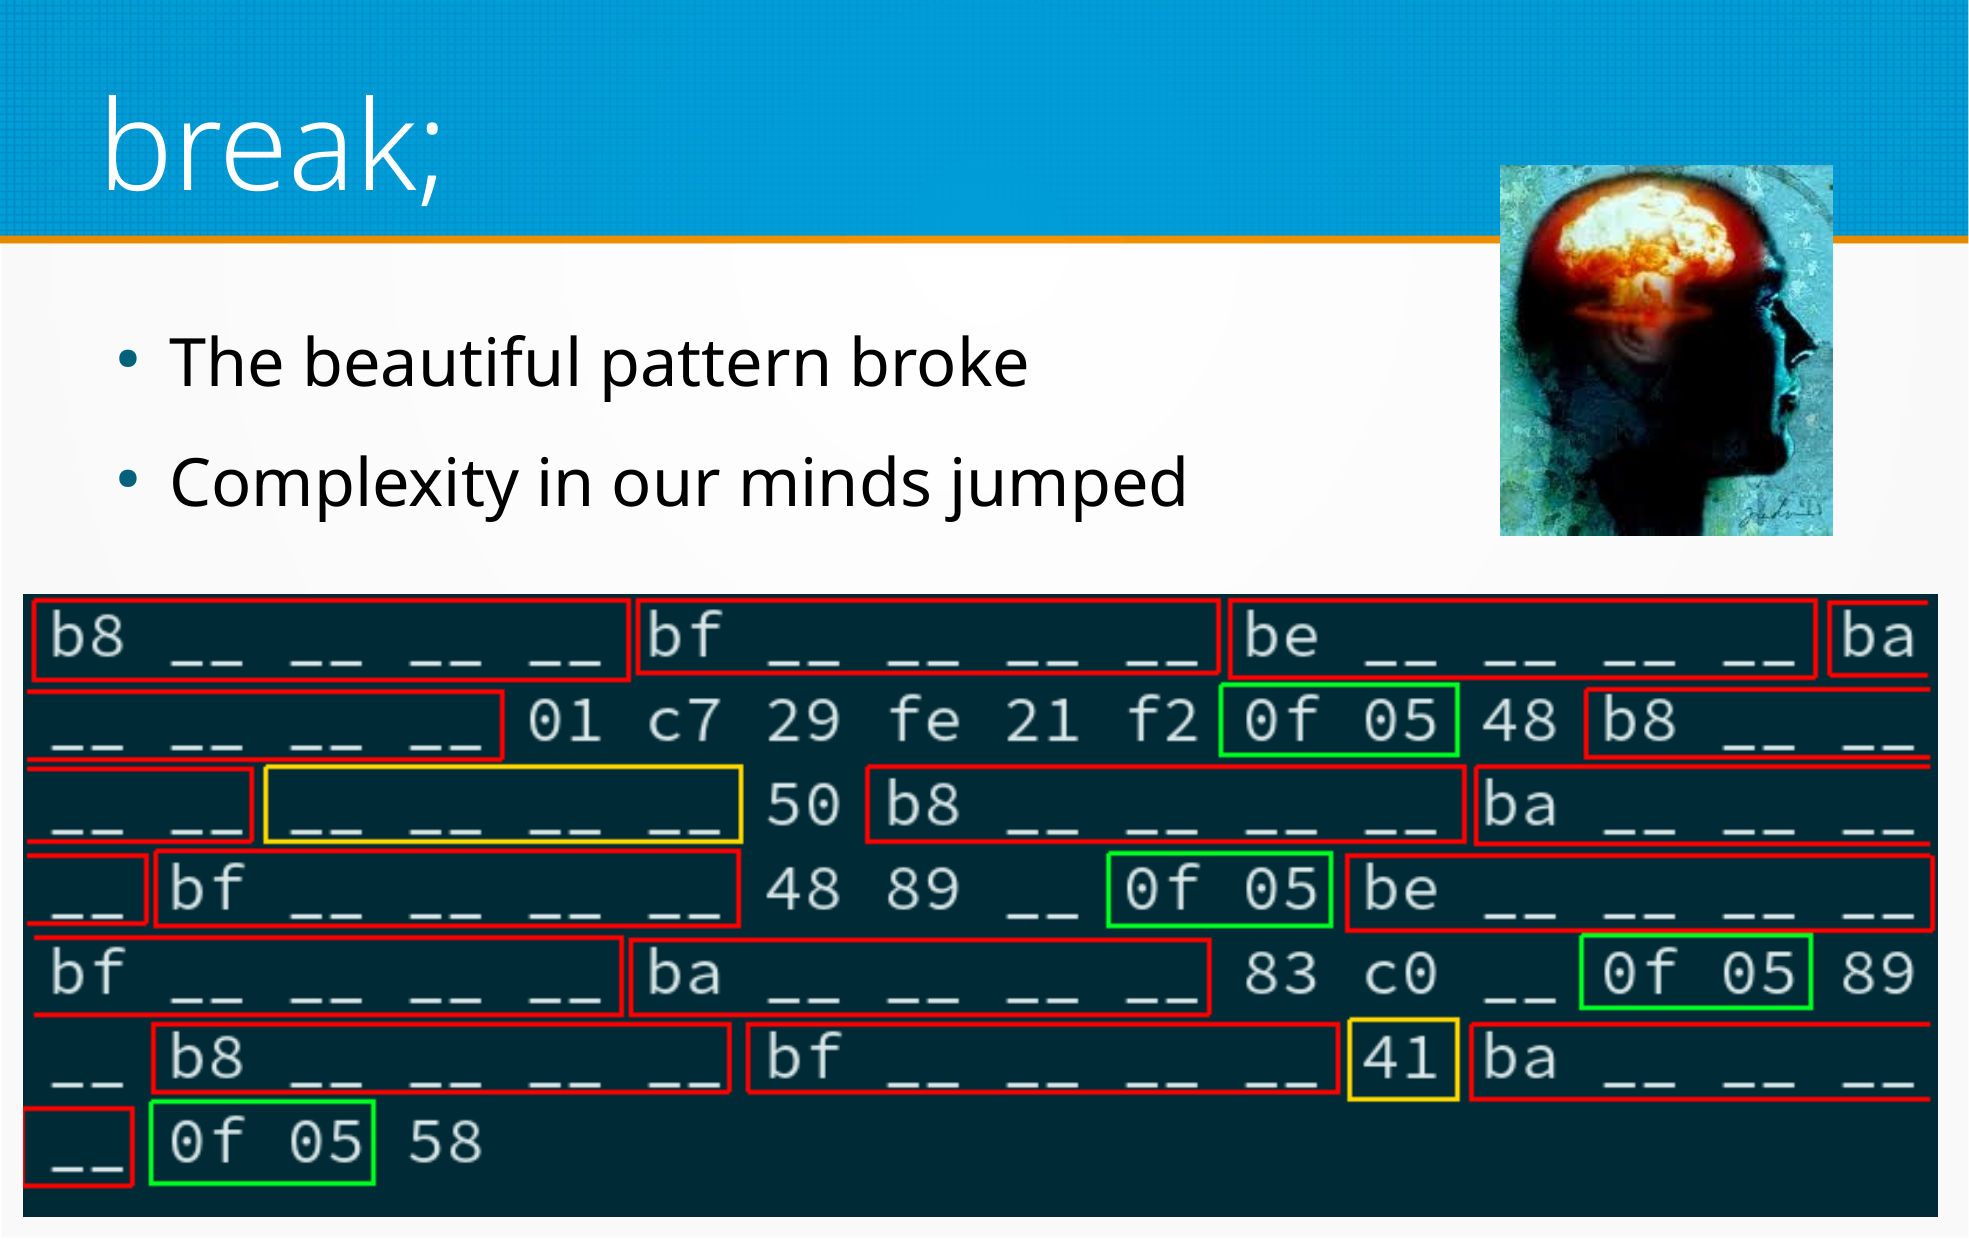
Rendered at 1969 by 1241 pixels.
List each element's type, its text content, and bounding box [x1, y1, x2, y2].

title break; [98, 19, 1870, 227]
list The beautiful pattern broke Complexity in our minds jumped [98, 315, 1861, 594]
picture [0, 166, 1969, 1241]
